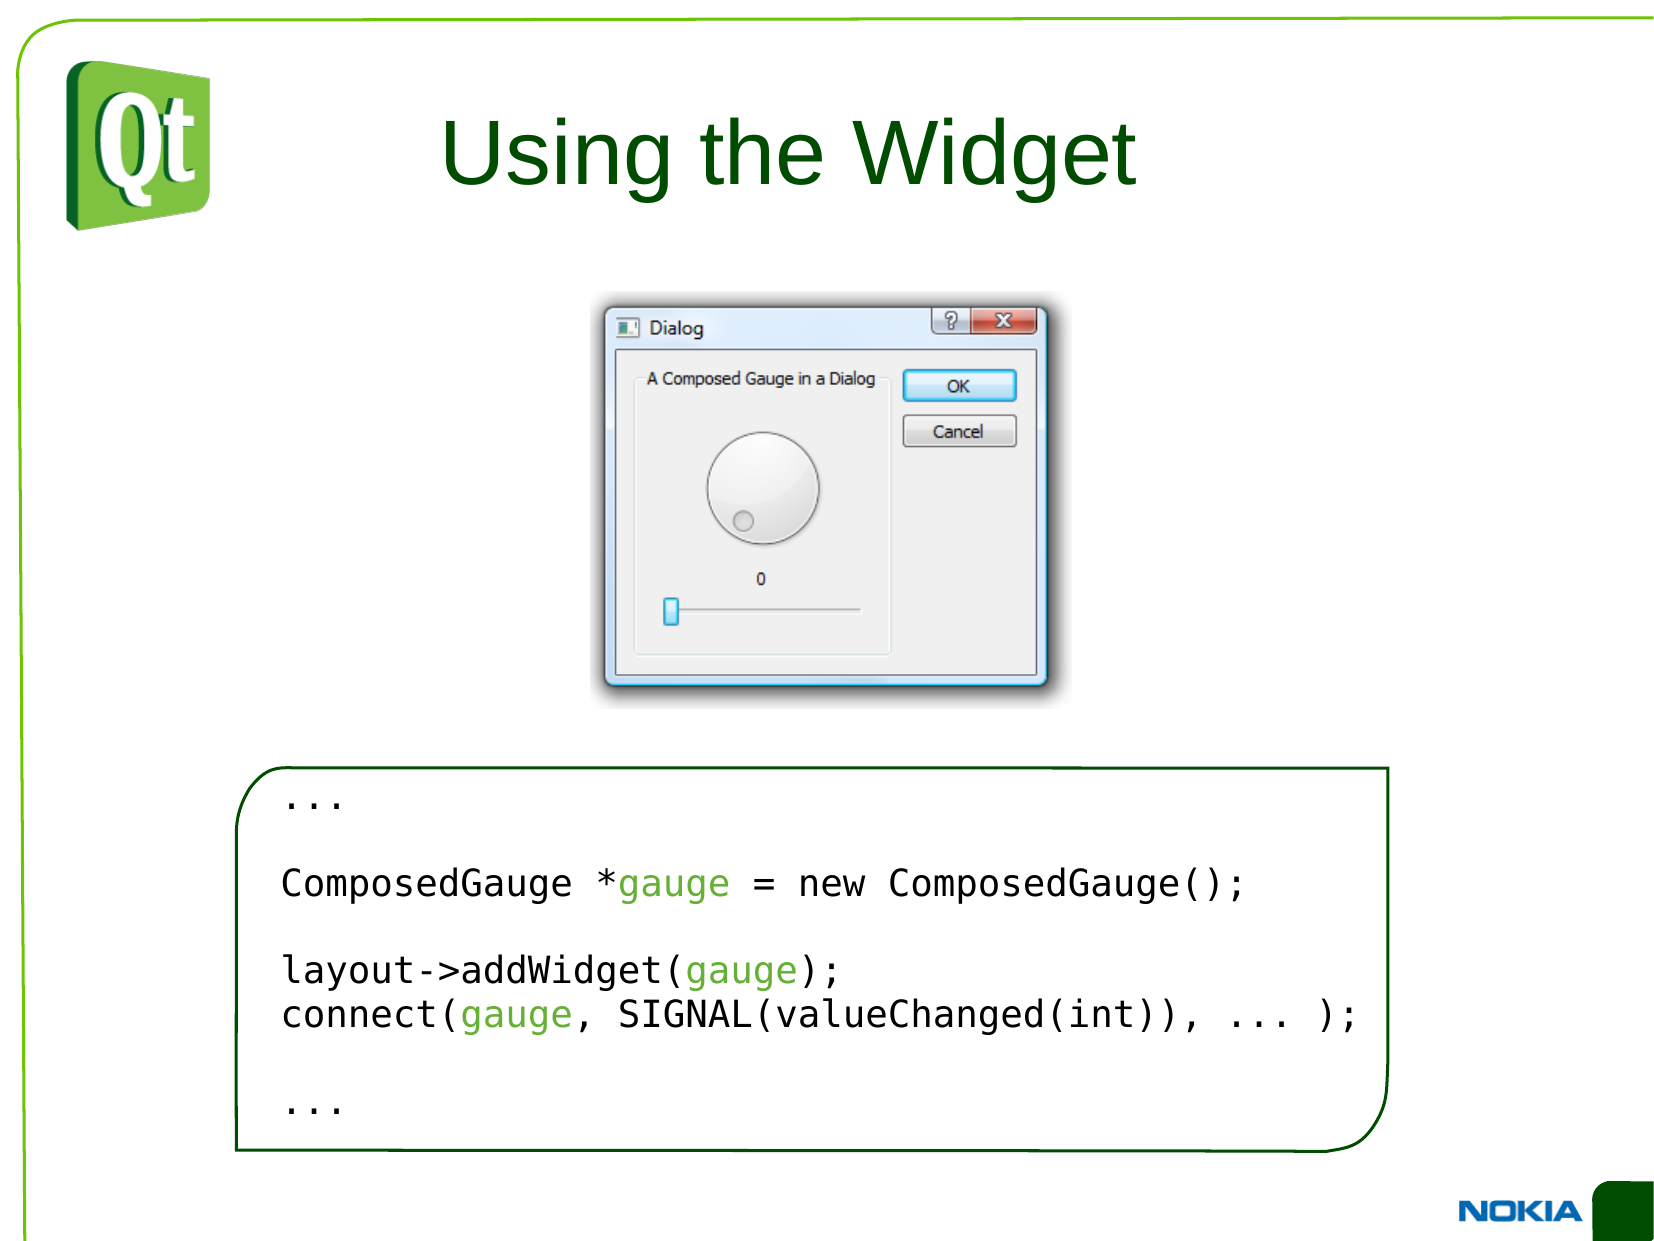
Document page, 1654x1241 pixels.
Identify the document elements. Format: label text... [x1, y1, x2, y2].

picture [66, 61, 210, 231]
title Using the Widget [251, 49, 1327, 257]
picture [1459, 1200, 1583, 1222]
picture [590, 291, 1072, 709]
text_box ... ComposedGauge *gauge = new ComposedGauge(); layout->addWidget(gauge); connect(gauge, SIGNAL(valueChanged(int)), ... ); ... [265, 770, 1386, 1131]
